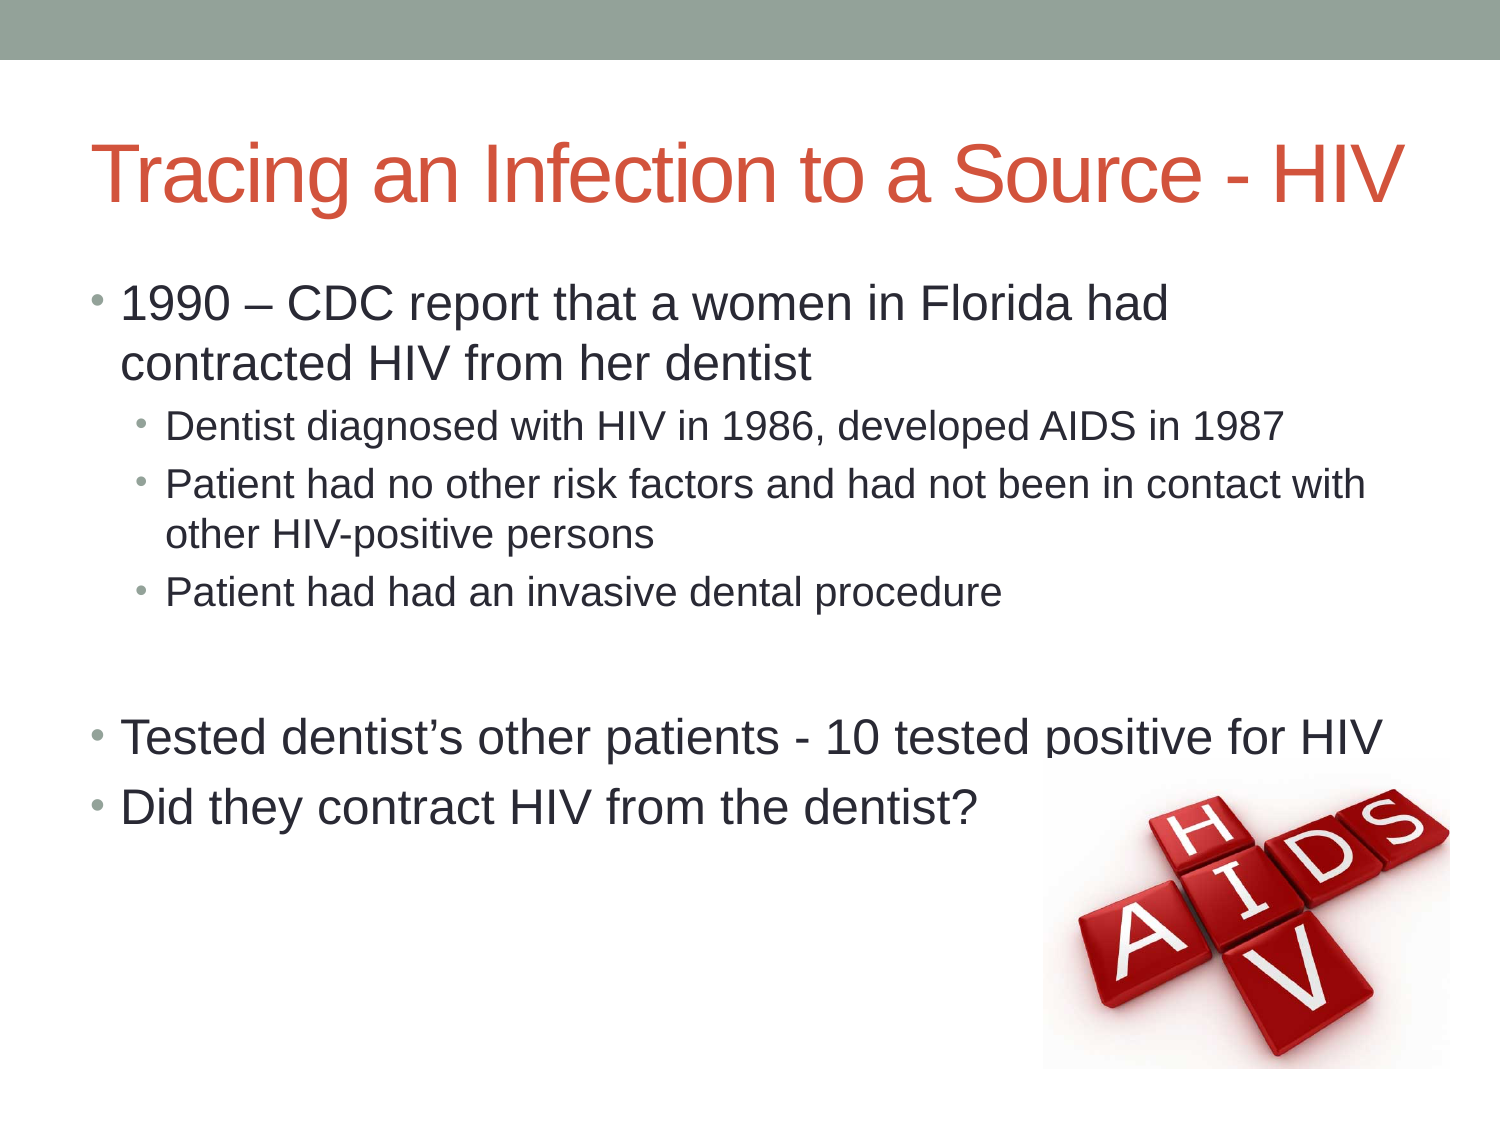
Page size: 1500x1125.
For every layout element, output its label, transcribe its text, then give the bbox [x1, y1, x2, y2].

picture [1043, 758, 1450, 1069]
list 1990 – CDC report that a women in Florida had contracted HIV from her dentist Dentist diagnosed with HIV in 1986, developed AIDS in 1987 Patient had no other risk factors and had not been in contact with other HIV-positive persons Patient had had an invasive dental procedure Tested dentist’s other patients - 10 tested positive for HIV Did they contract HIV from the dentist? [75, 262, 1425, 1063]
title Tracing an Infection to a Source - HIV [75, 87, 1425, 250]
